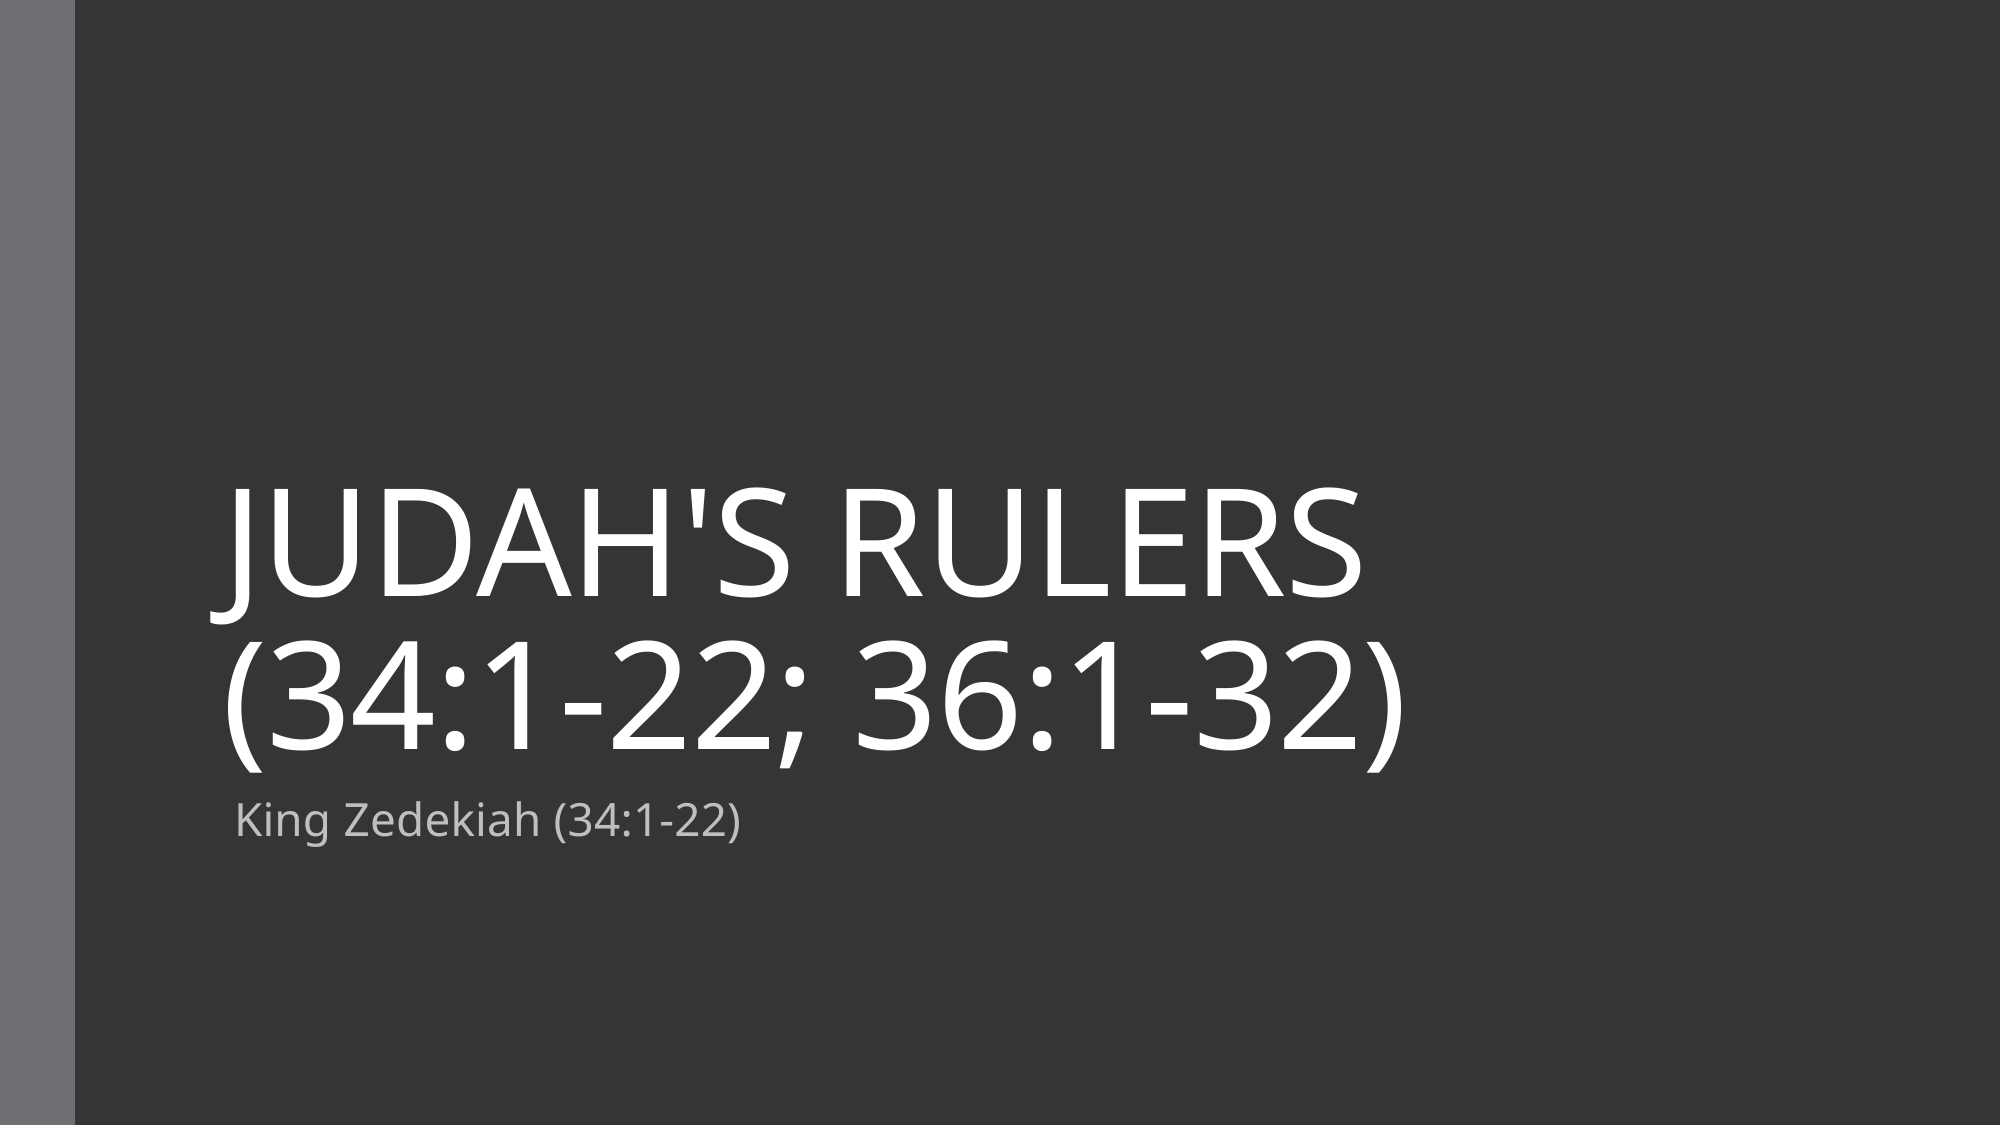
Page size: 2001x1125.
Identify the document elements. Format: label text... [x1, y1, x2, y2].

subtitle King Zedekiah (34:1-22) [206, 787, 1752, 1066]
title JUDAH'S RULERS (34:1-22; 36:1-32) [206, 124, 1752, 787]
